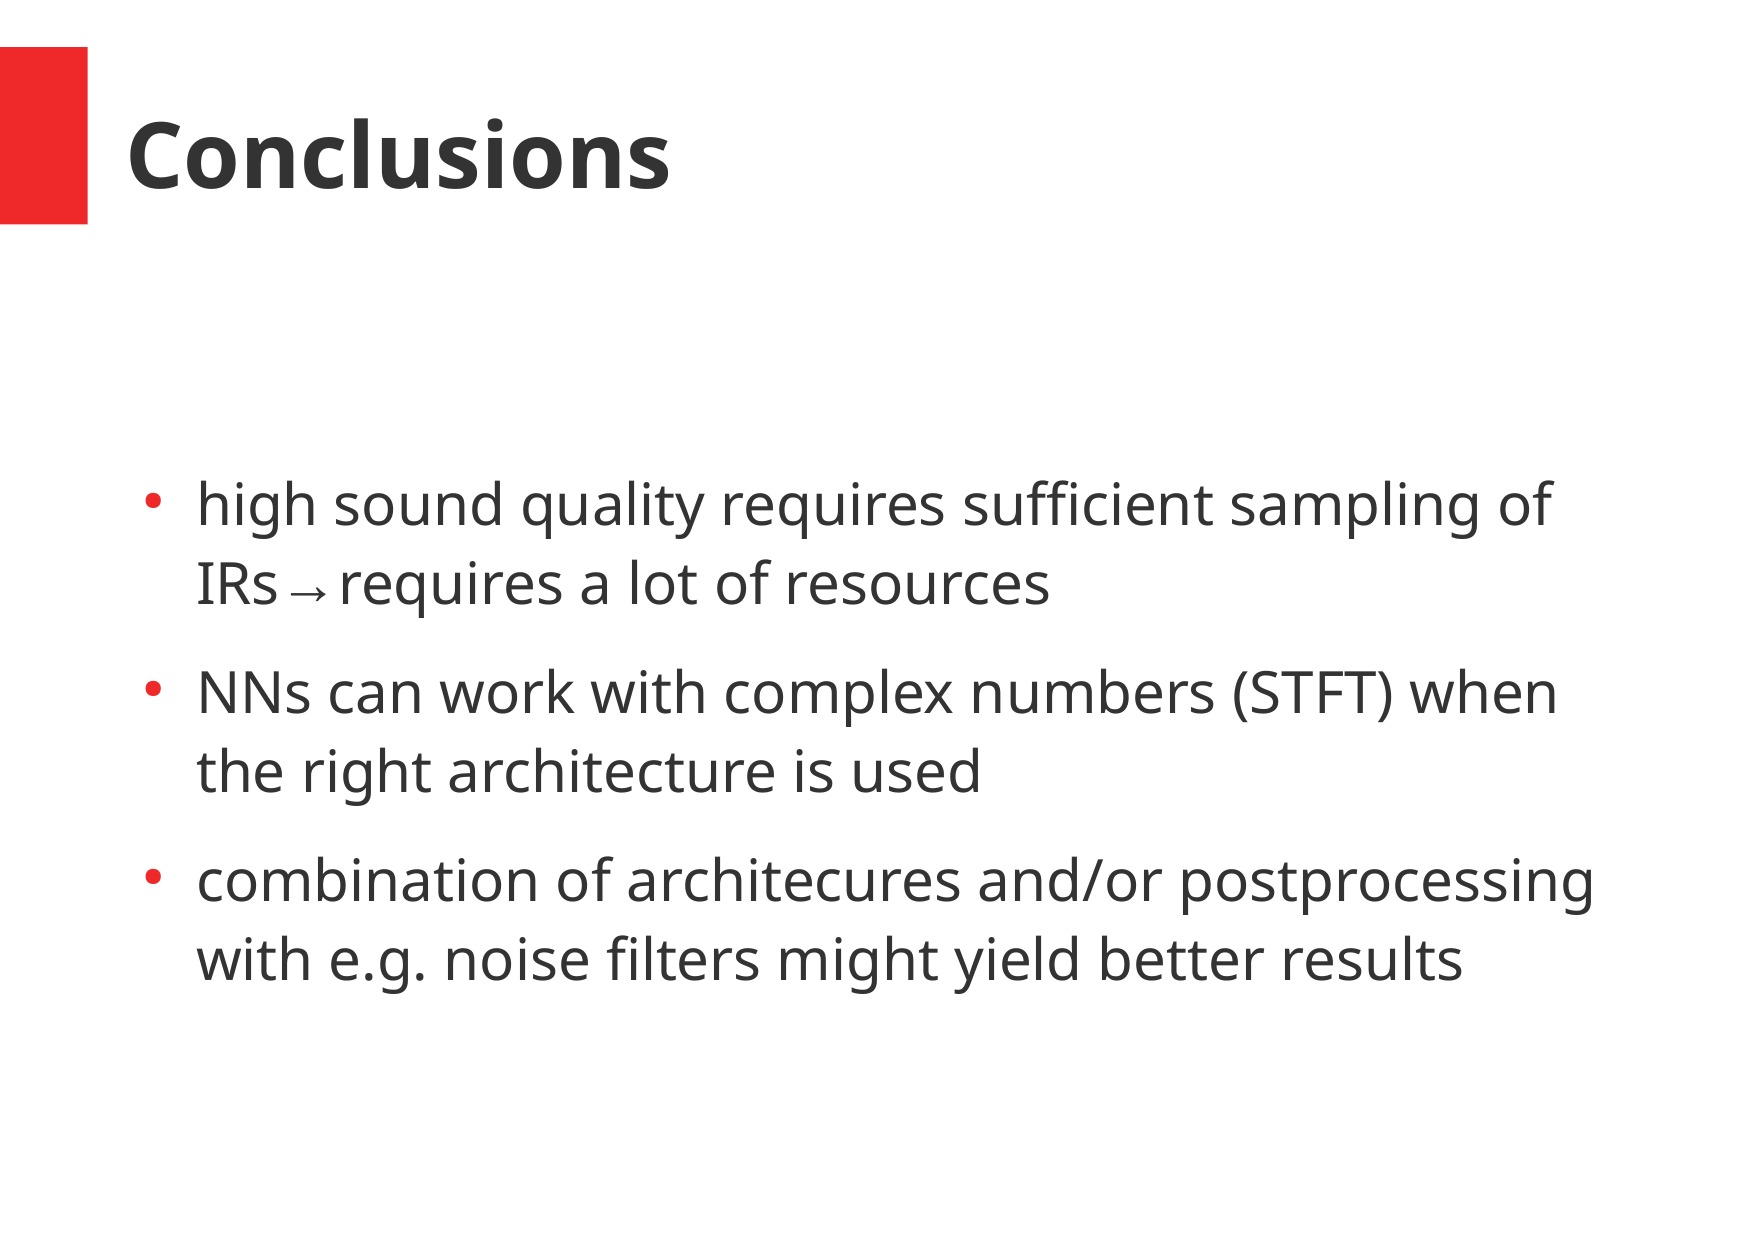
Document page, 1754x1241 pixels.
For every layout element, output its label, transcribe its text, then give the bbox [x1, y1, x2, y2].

title Conclusions [125, 49, 1667, 257]
list high sound quality requires sufficient sampling of IRs→requires a lot of resources NNs can work with complex numbers (STFT) when the right architecture is used combination of architecures and/or postprocessing with e.g. noise filters might yield better results [125, 354, 1629, 1074]
